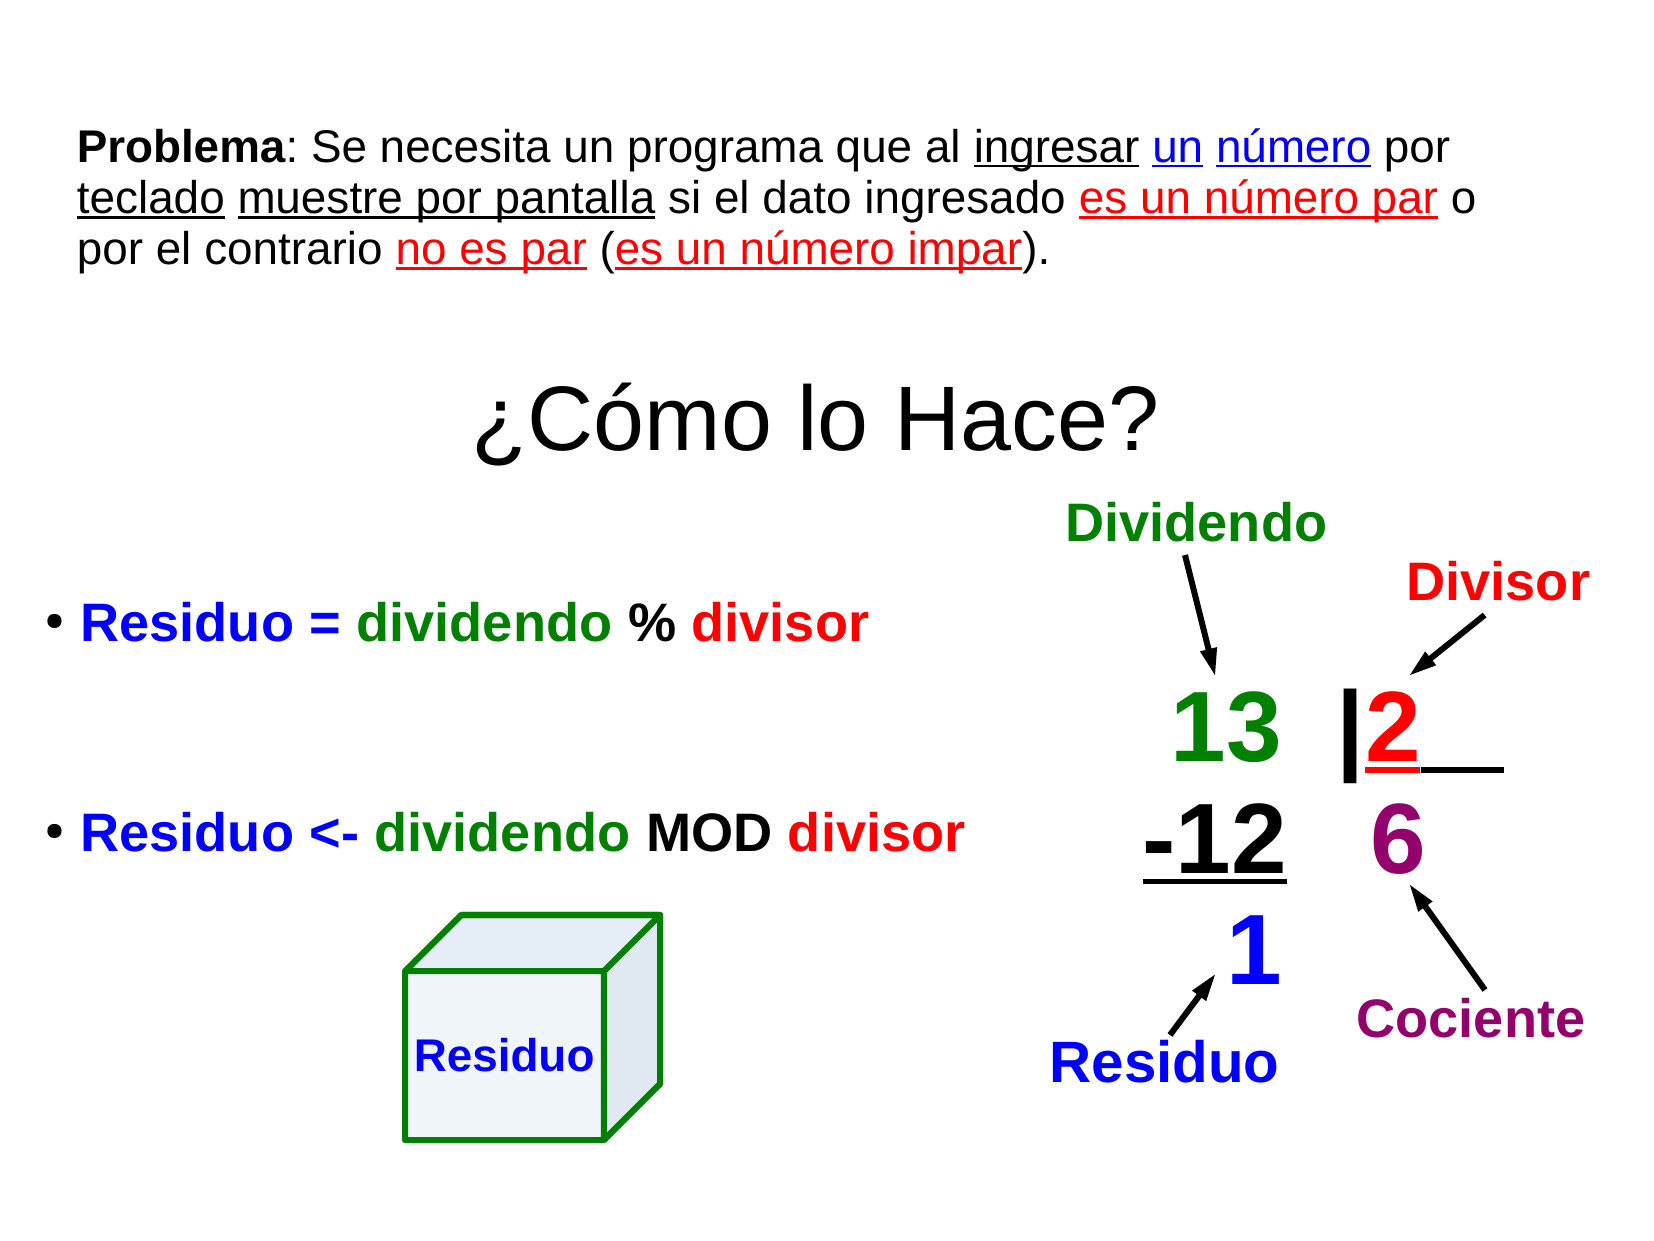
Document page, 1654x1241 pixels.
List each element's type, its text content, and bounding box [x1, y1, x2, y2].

text_box Dividendo [1050, 450, 1353, 596]
text_box Residuo = dividendo % divisor Residuo <- dividendo MOD divisor [30, 555, 991, 901]
text_box Divisor [1391, 508, 1613, 655]
text_box Residuo [405, 972, 603, 1141]
text_box Residuo [1035, 984, 1304, 1141]
title ¿Cómo lo Hace? [71, 315, 1561, 523]
subtitle Problema: Se necesita un programa que al ingresar un número por teclado muestre por pantalla si el dato ingresado es un número par o por el contrario no es par (es un número impar). [76, 105, 1510, 291]
text_box 13 |2 -12 6 1 [1128, 590, 1547, 1087]
text_box Cociente [1341, 930, 1654, 1109]
